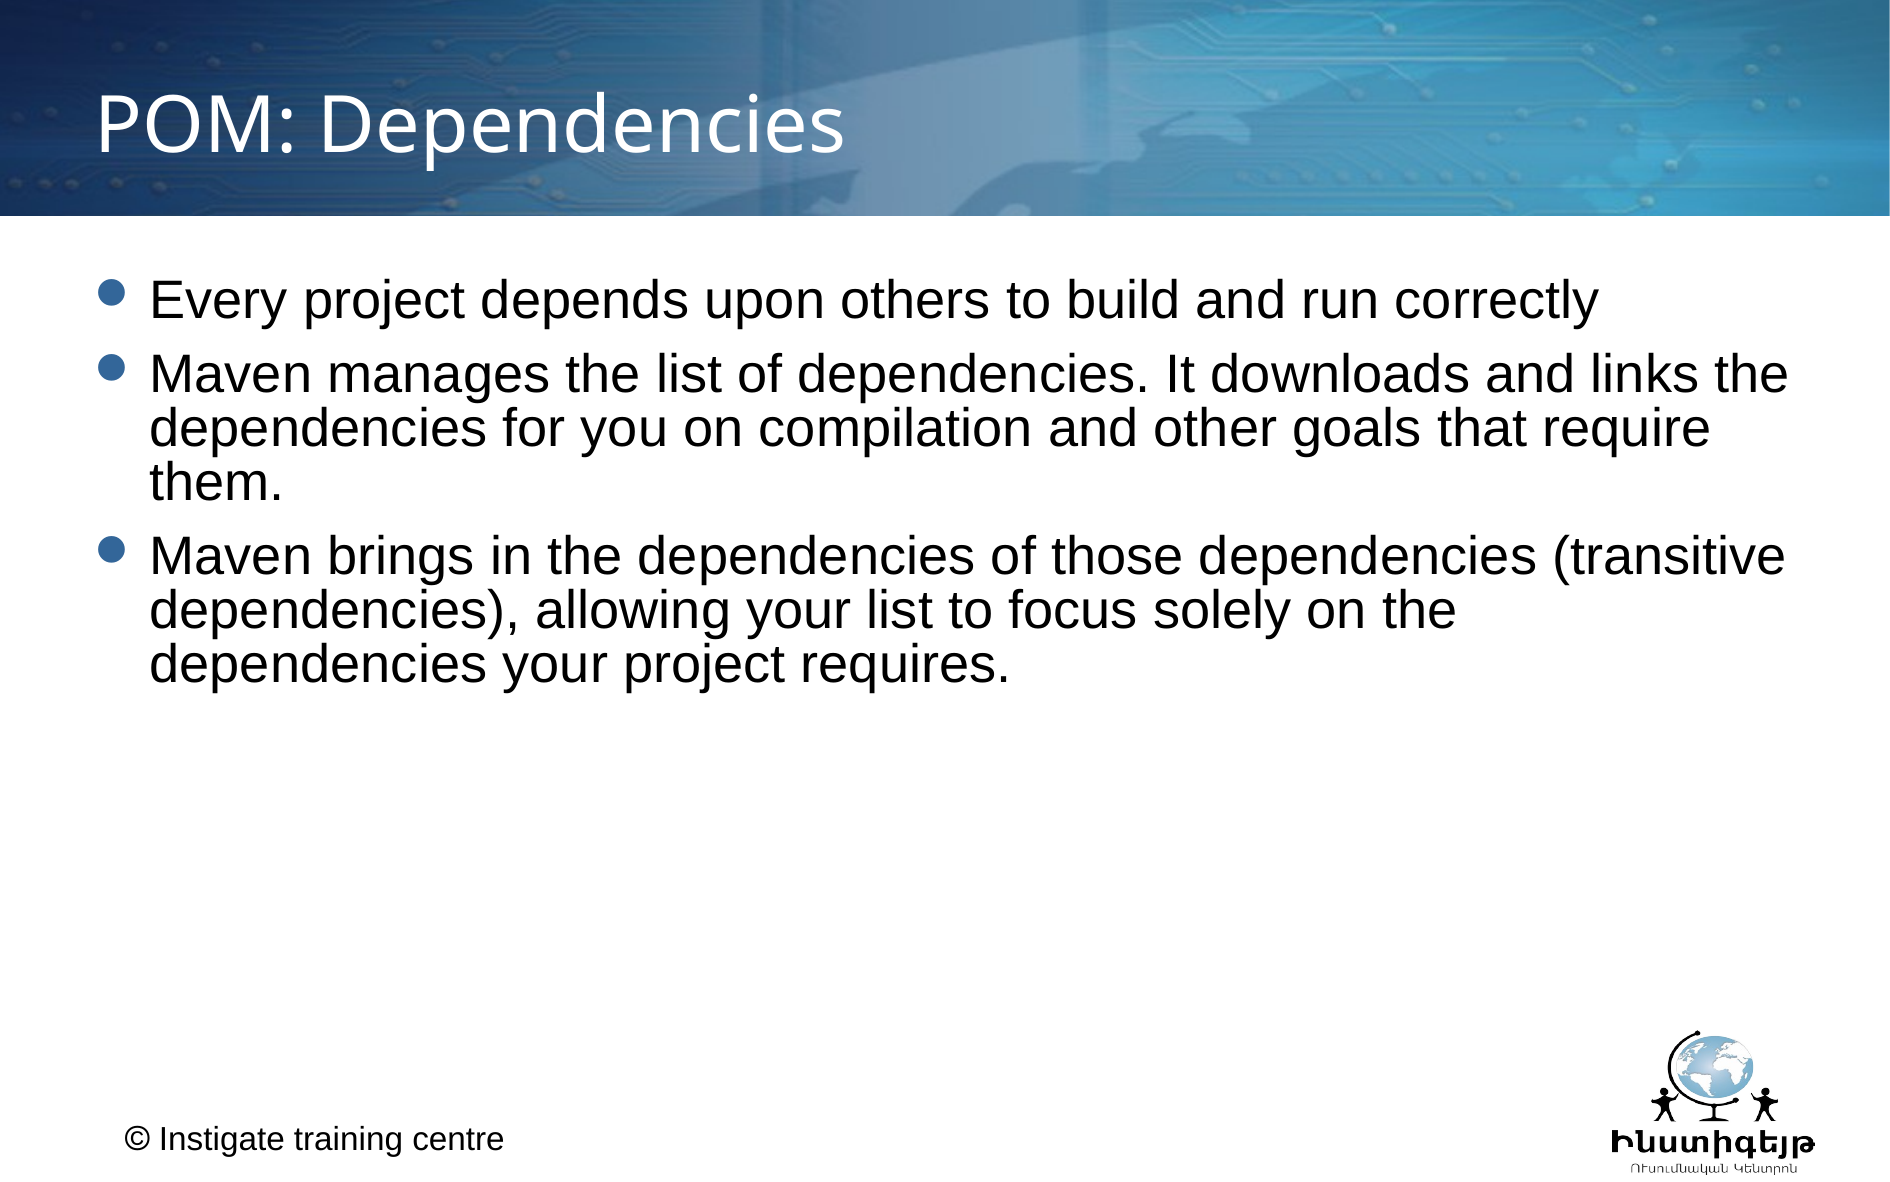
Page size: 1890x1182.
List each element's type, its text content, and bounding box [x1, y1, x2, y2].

title POM: Dependencies [94, 47, 1793, 54]
title Super POM [94, 168, 1793, 181]
picture [0, 0, 1890, 216]
list Every project depends upon others to build and run correctly Maven manages the list of dependencies. It downloads and links the dependencies for you on compilation and other goals that require them. Maven brings in the dependencies of those dependencies (transitive dependencies), allowing your list to focus solely on the dependencies your project requires. [94, 275, 1794, 306]
picture [1612, 1030, 1815, 1175]
